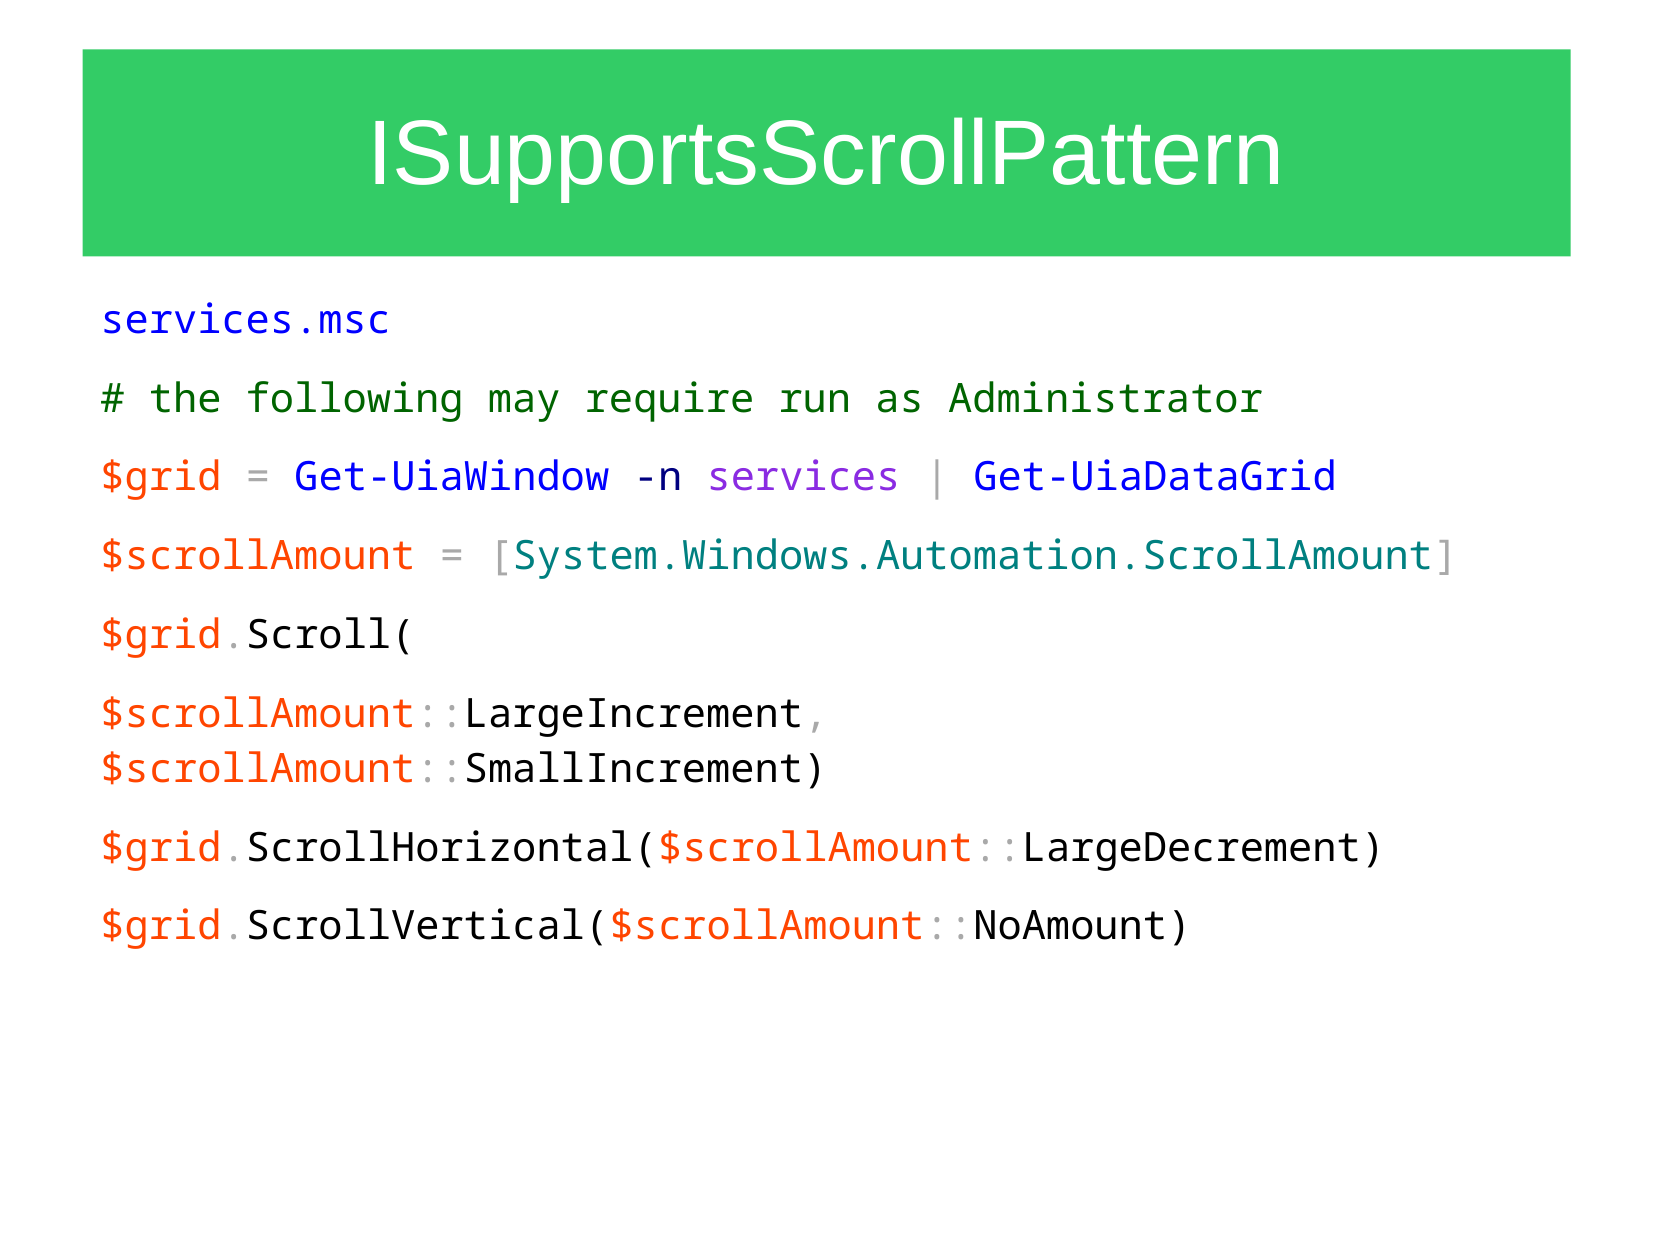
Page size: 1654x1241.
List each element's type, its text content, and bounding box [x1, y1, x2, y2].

title ISupportsScrollPattern [82, 49, 1571, 257]
list services.msc # the following may require run as Administrator $grid = Get-UiaWindow -n services | Get-UiaDataGrid $scrollAmount = [System.Windows.Automation.ScrollAmount] $grid.Scroll( $scrollAmount::LargeIncrement, $scrollAmount::SmallIncrement) $grid.ScrollHorizontal($scrollAmount::LargeDecrement) $grid.ScrollVertical($scrollAmount::NoAmount) [100, 290, 1556, 1010]
